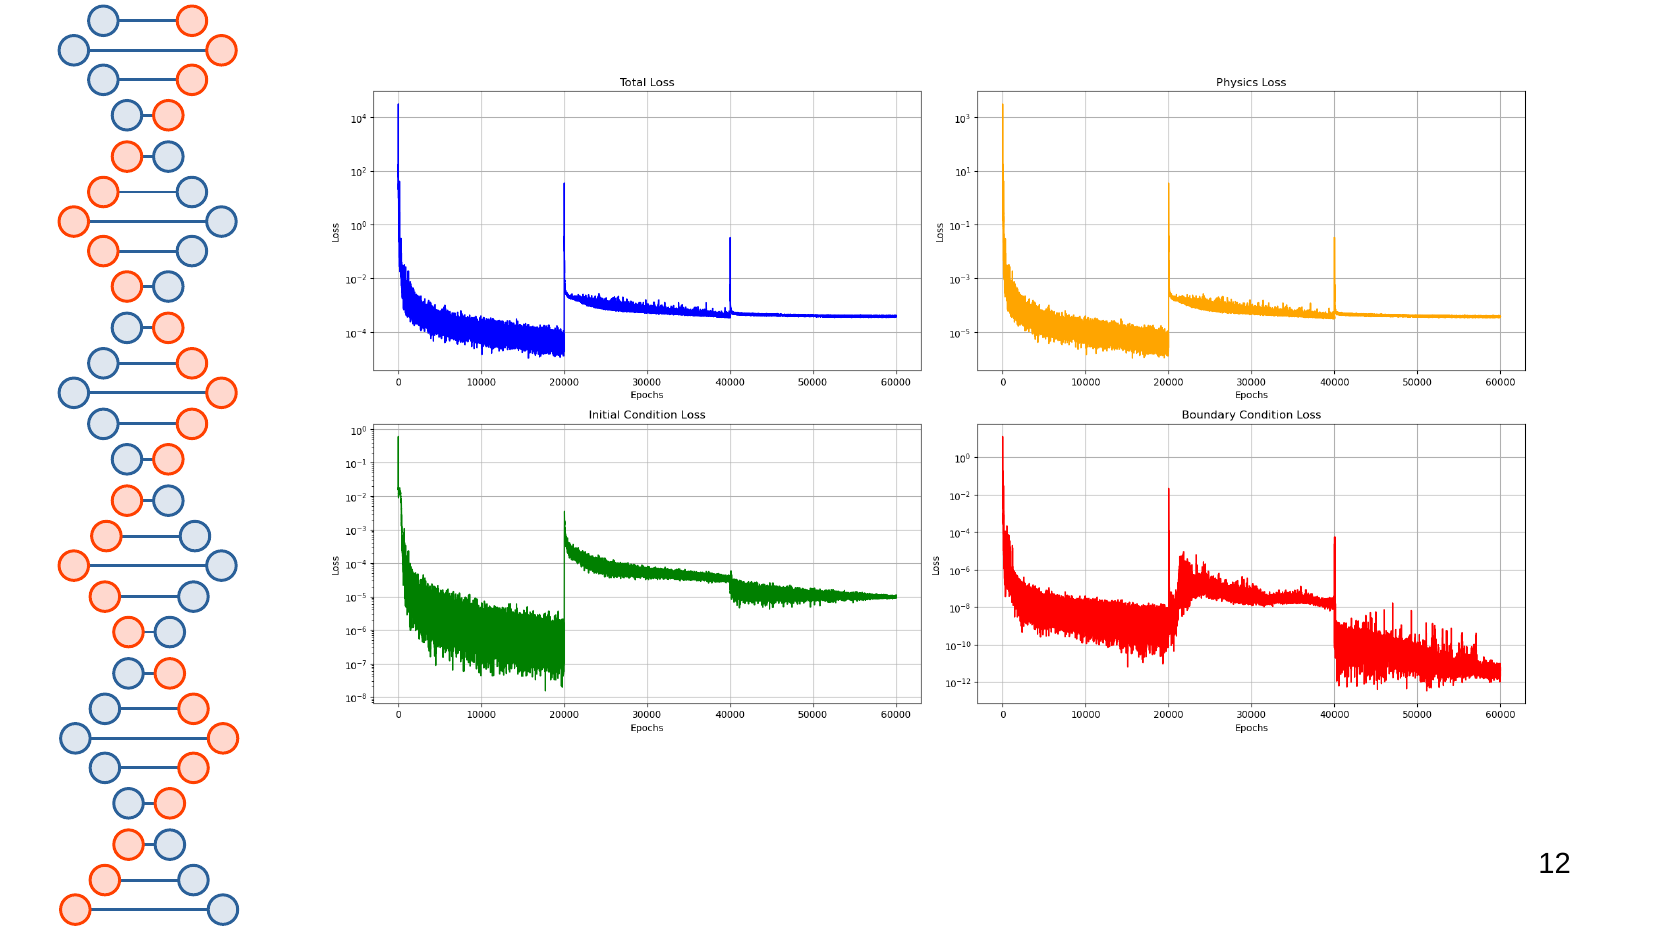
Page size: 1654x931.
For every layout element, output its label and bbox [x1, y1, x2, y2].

picture [324, 71, 1531, 739]
